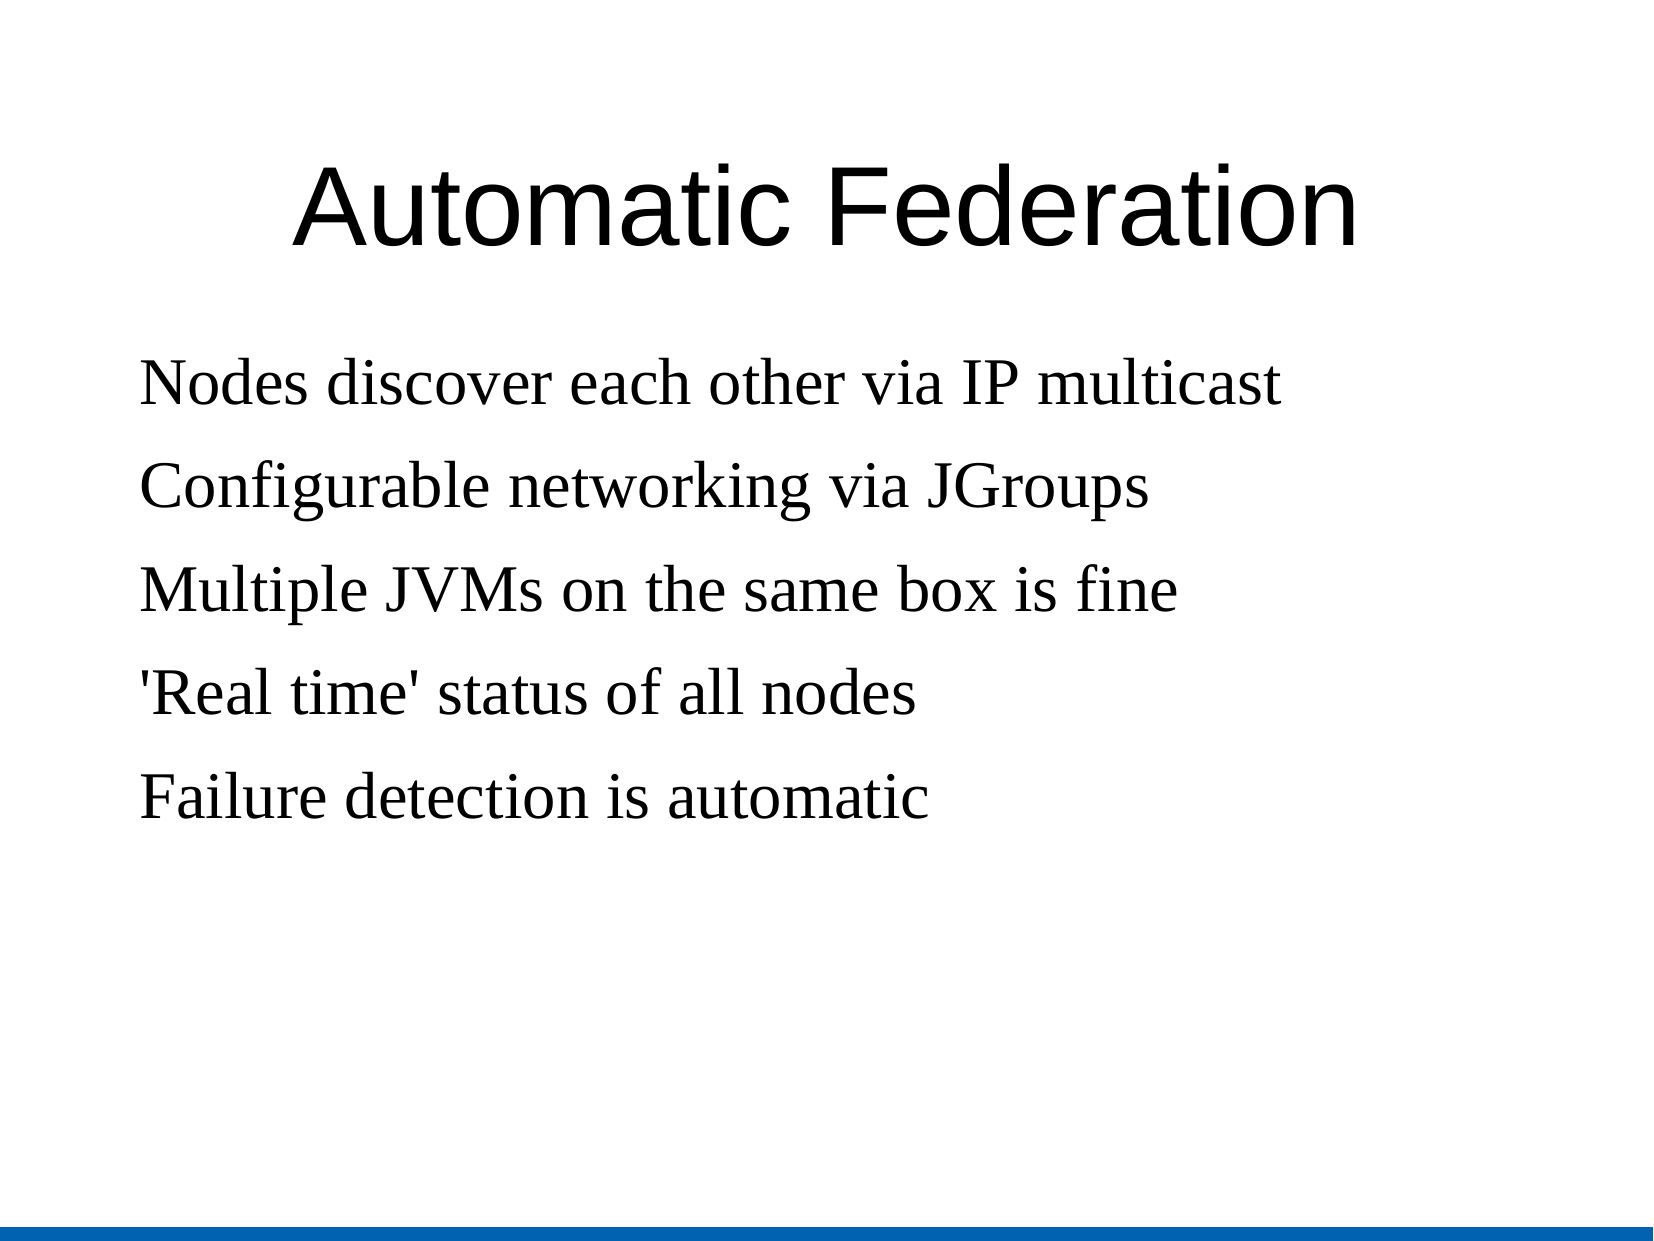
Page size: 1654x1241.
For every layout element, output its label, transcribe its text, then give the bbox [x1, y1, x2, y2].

list Nodes discover each other via IP multicast Configurable networking via JGroups Multiple JVMs on the same box is fine 'Real time' status of all nodes Failure detection is automatic [121, 344, 1533, 1127]
title Automatic Federation [121, 102, 1533, 311]
